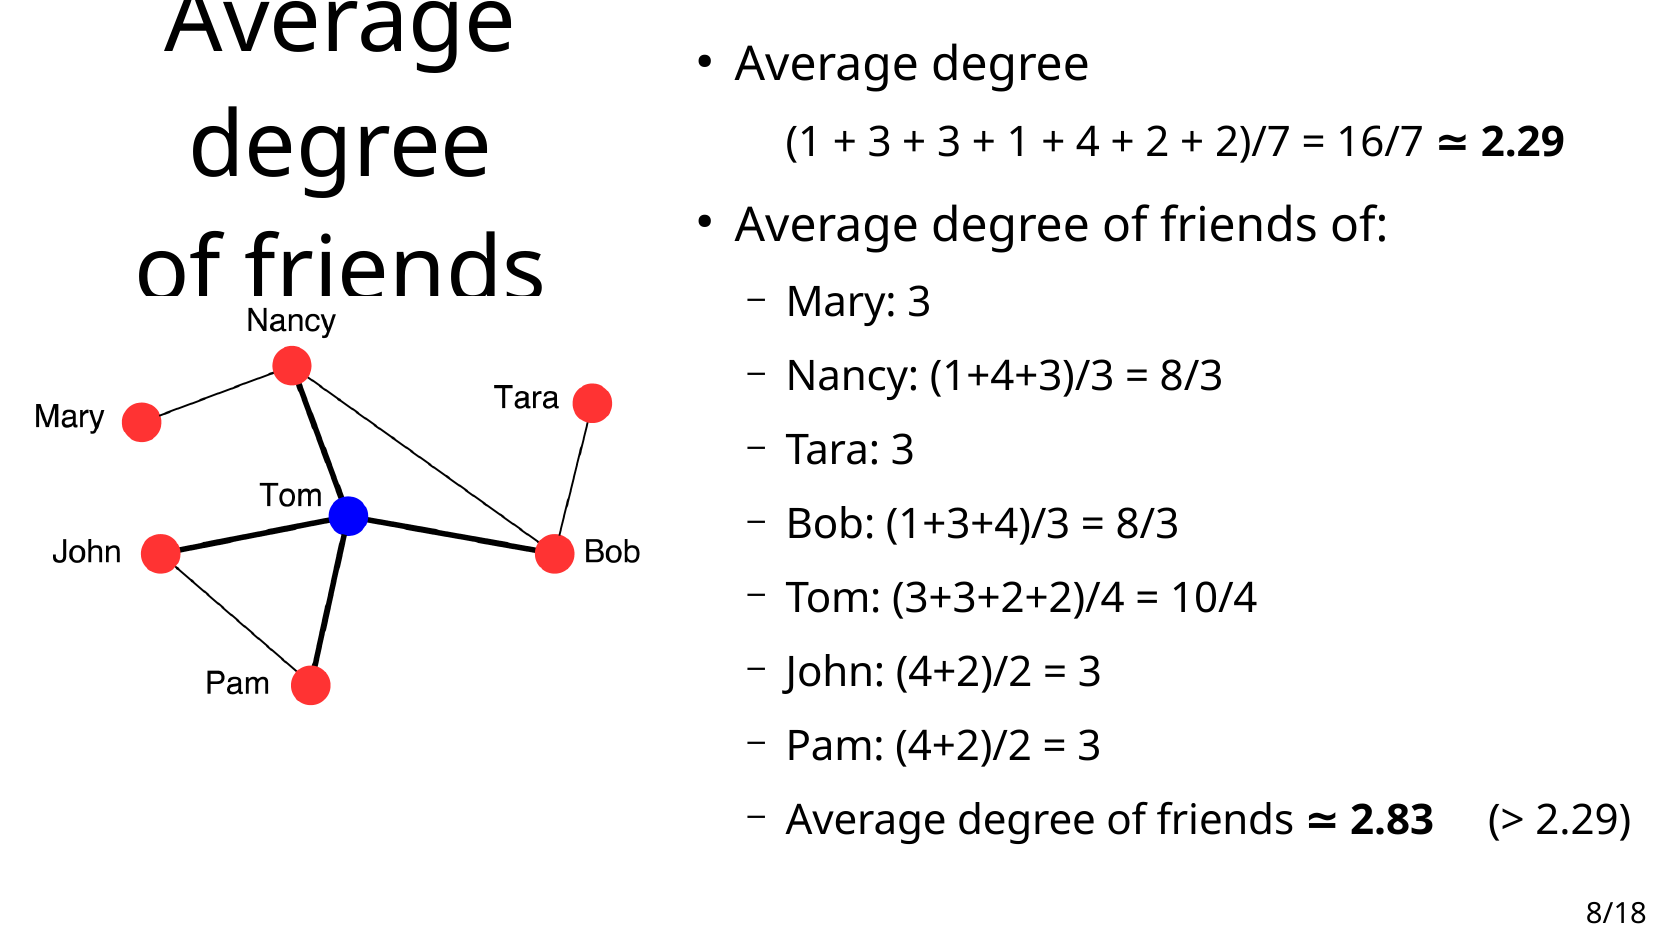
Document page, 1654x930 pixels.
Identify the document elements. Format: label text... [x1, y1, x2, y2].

list Average degree (1 + 3 + 3 + 1 + 4 + 2 + 2)/7 = 16/7 ≃ 2.29 Average degree of friends of: Mary: 3 Nancy: (1+4+3)/3 = 8/3 Tara: 3 Bob: (1+3+4)/3 = 8/3 Tom: (3+3+2+2)/4 = 10/4 John: (4+2)/2 = 3 Pam: (4+2)/2 = 3 Average degree of friends ≃ 2.83 (> 2.29) [683, 29, 1644, 888]
title Average degree of friends [21, 11, 661, 270]
picture [30, 296, 648, 711]
